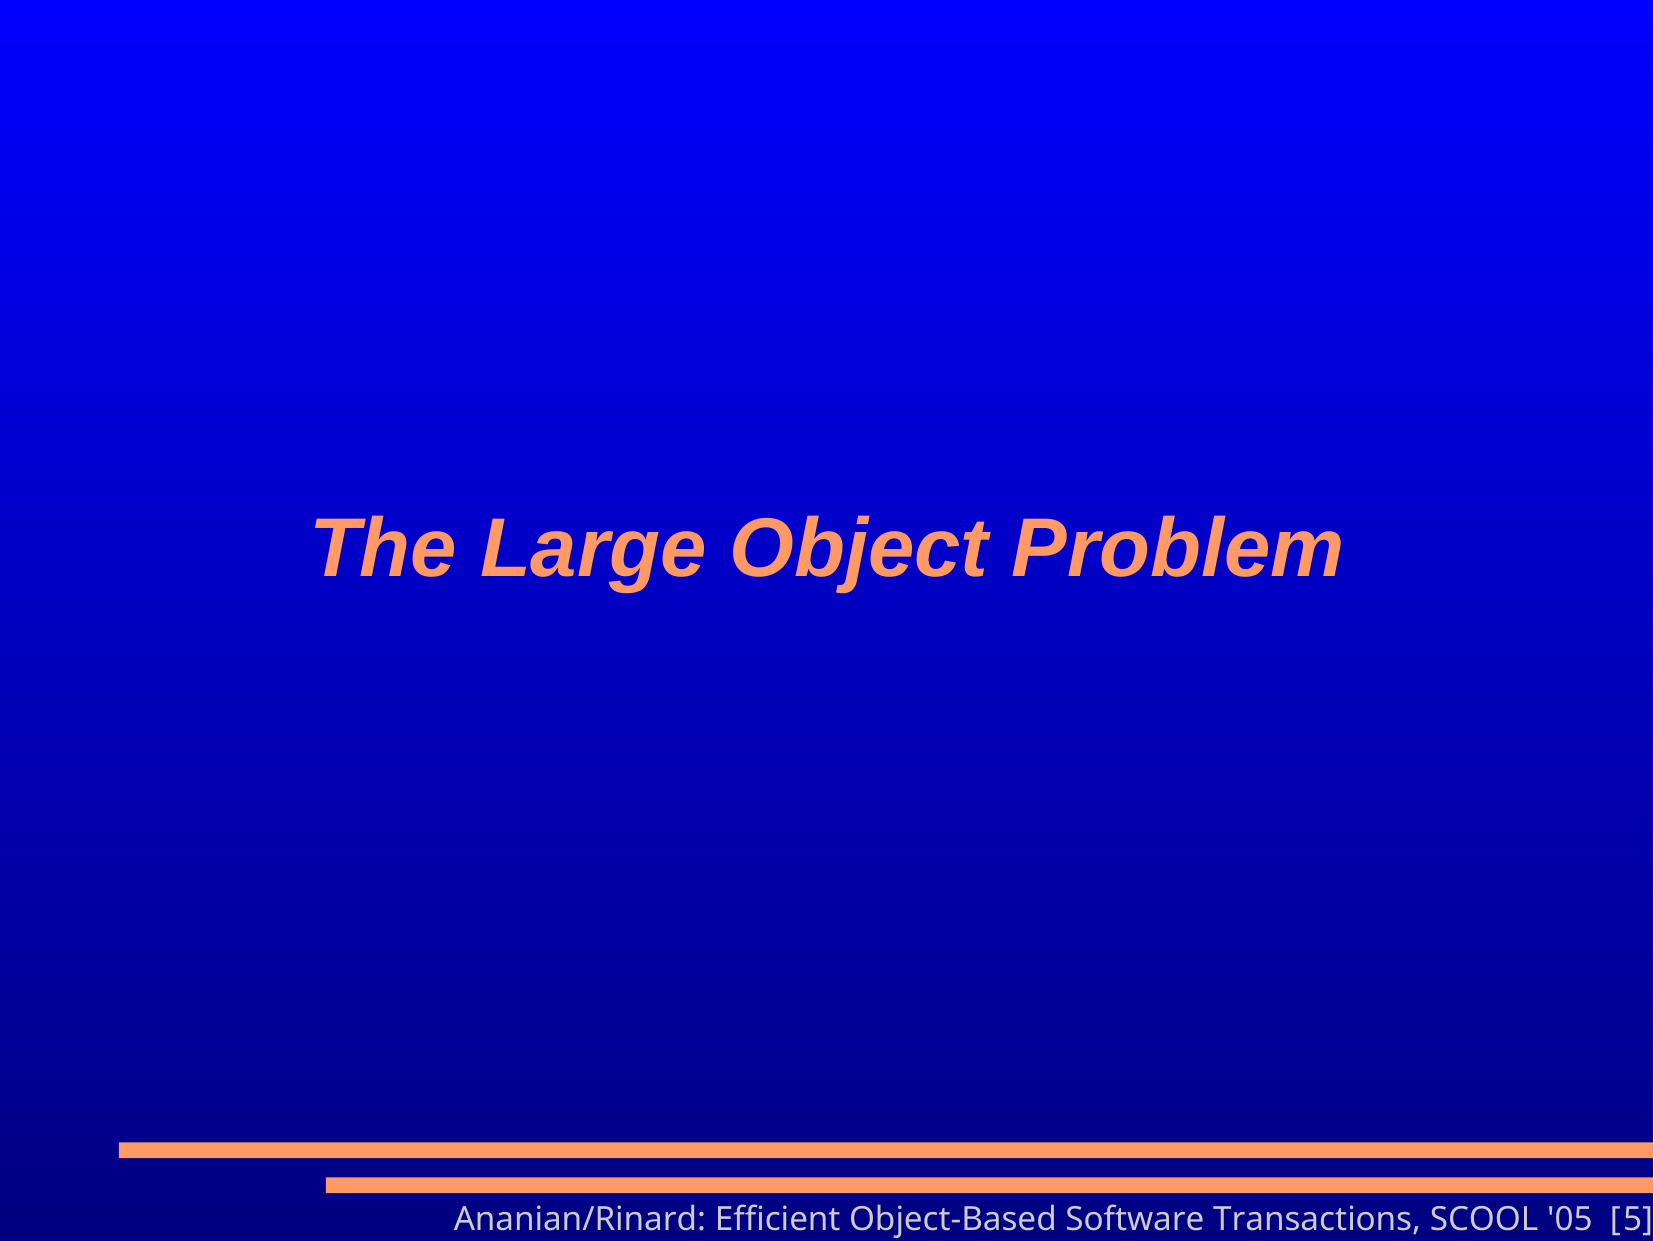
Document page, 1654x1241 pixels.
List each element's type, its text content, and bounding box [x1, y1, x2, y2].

title The Large Object Problem [121, 18, 1534, 1078]
